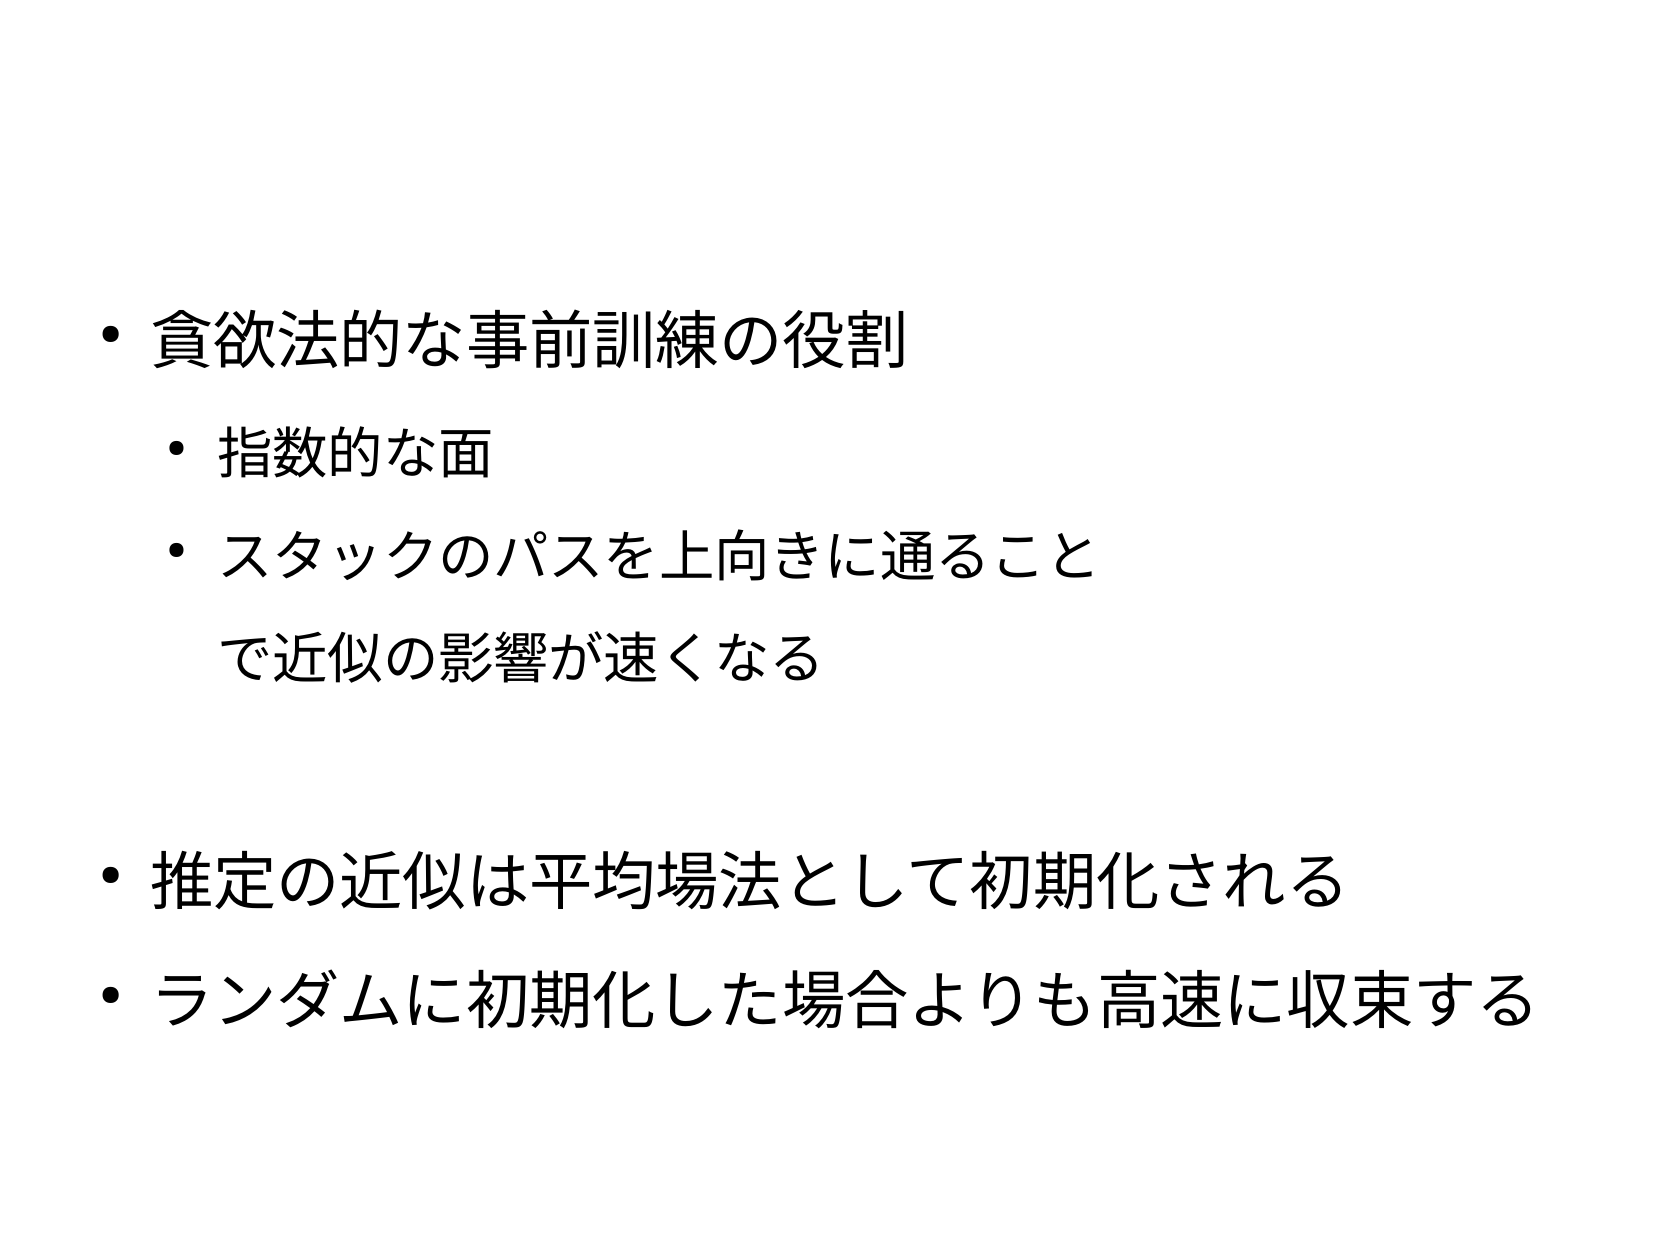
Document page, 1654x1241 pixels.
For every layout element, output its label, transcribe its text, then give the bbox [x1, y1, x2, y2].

list 貪欲法的な事前訓練の役割 指数的な面 スタックのパスを上向きに通ること で近似の影響が速くなる 推定の近似は平均場法として初期化される ランダムに初期化した場合よりも高速に収束する [82, 290, 1571, 1109]
